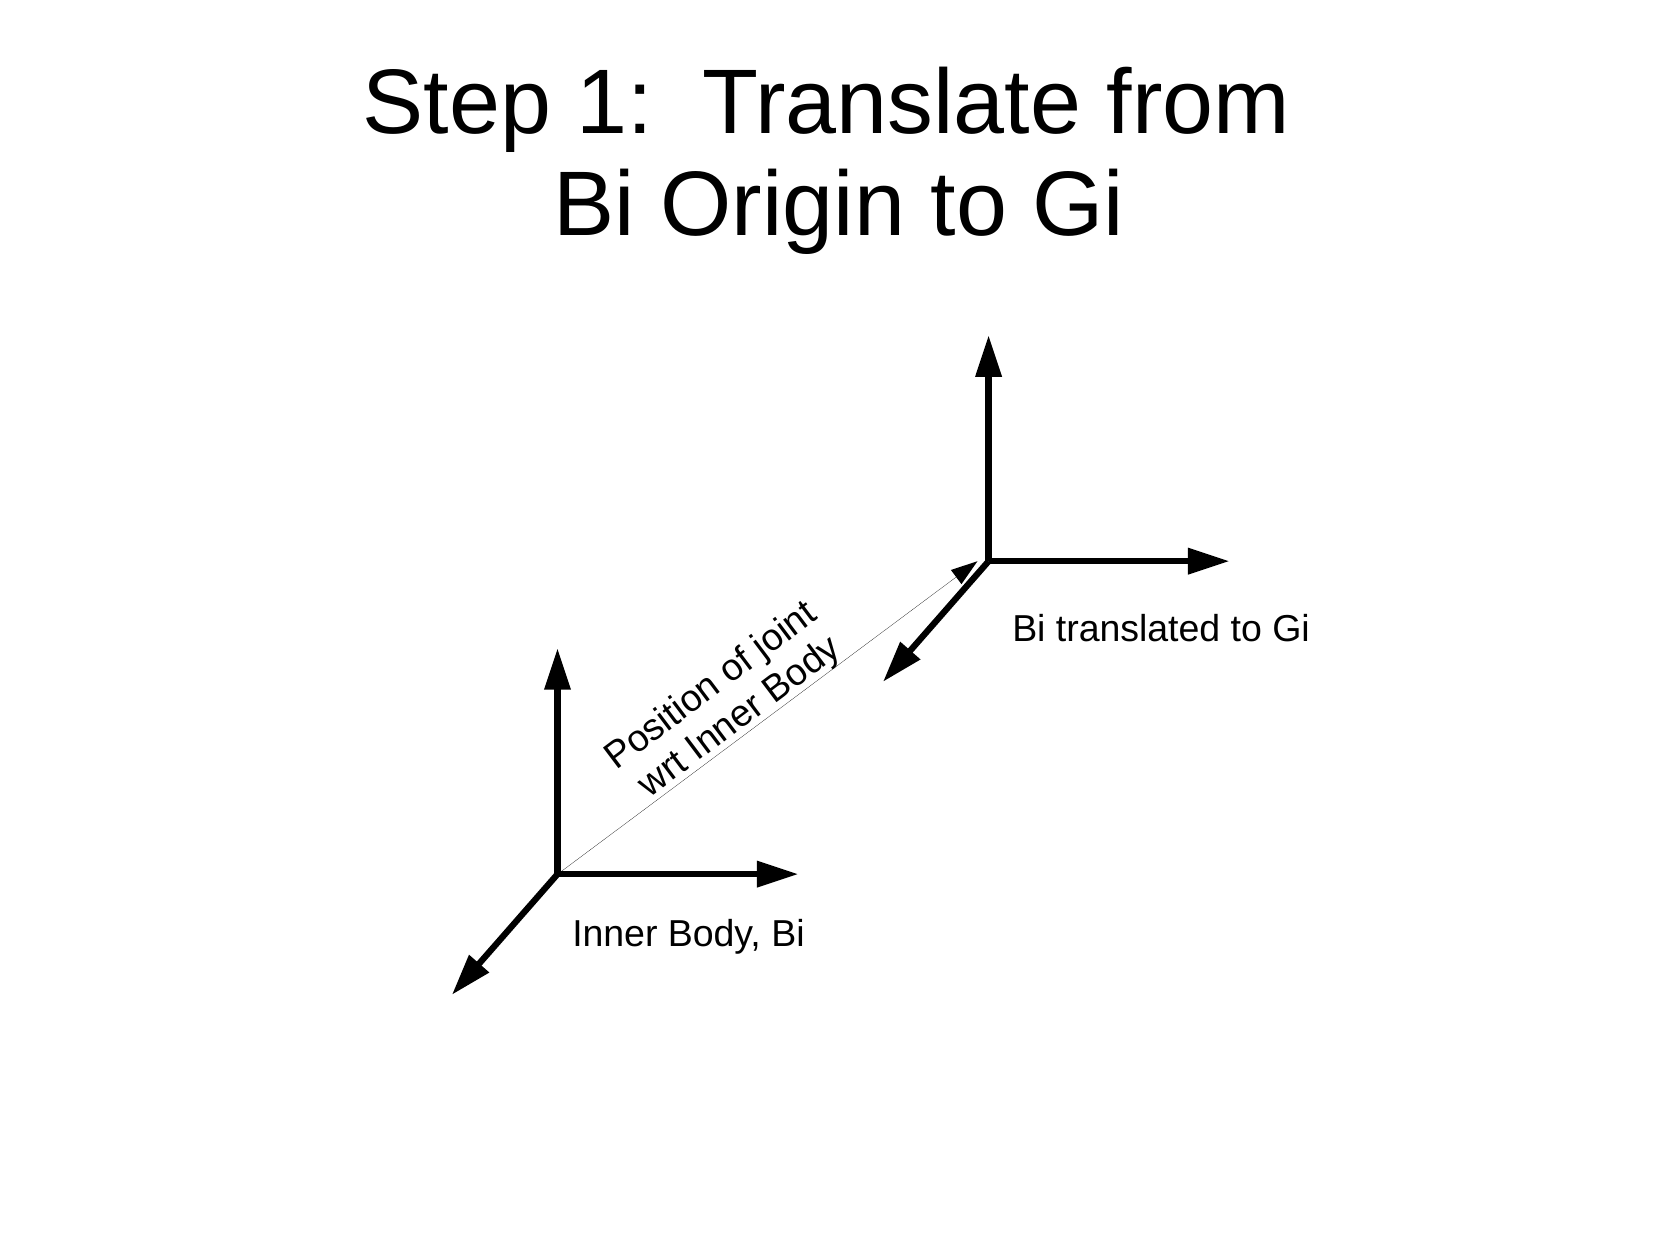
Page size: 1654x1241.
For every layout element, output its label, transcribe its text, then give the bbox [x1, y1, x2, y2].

text_box Bi translated to Gi [997, 600, 1326, 657]
text_box Inner Body, Bi [557, 905, 820, 962]
text_box Position of joint wrt Inner Body [579, 575, 866, 825]
title Step 1: Translate from Bi Origin to Gi [82, 49, 1571, 257]
